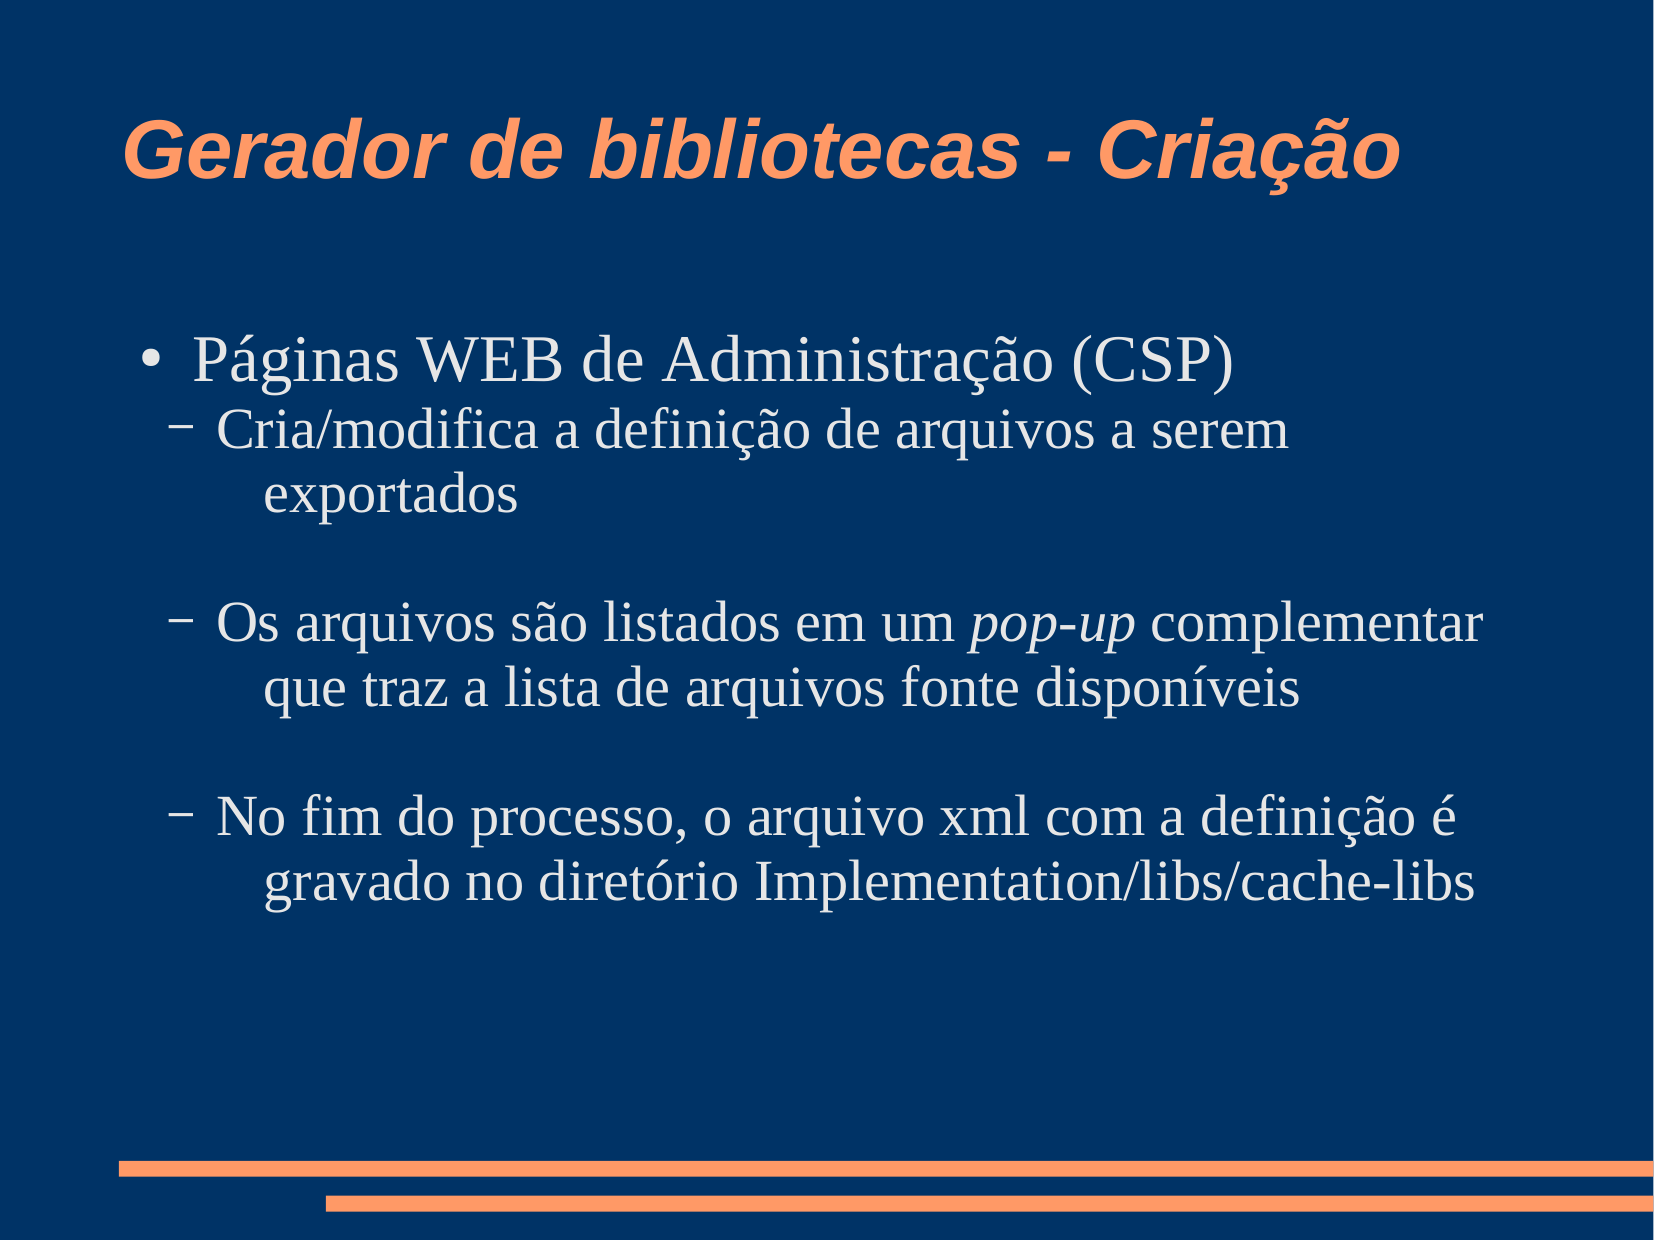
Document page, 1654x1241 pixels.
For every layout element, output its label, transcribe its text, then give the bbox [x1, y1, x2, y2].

list Páginas WEB de Administração (CSP) Cria/modifica a definição de arquivos a serem exportados Os arquivos são listados em um pop-up complementar que traz a lista de arquivos fonte disponíveis No fim do processo, o arquivo xml com a definição é gravado no diretório Implementation/libs/cache-libs [121, 322, 1561, 1118]
title Gerador de bibliotecas - Criação [121, 53, 1534, 246]
